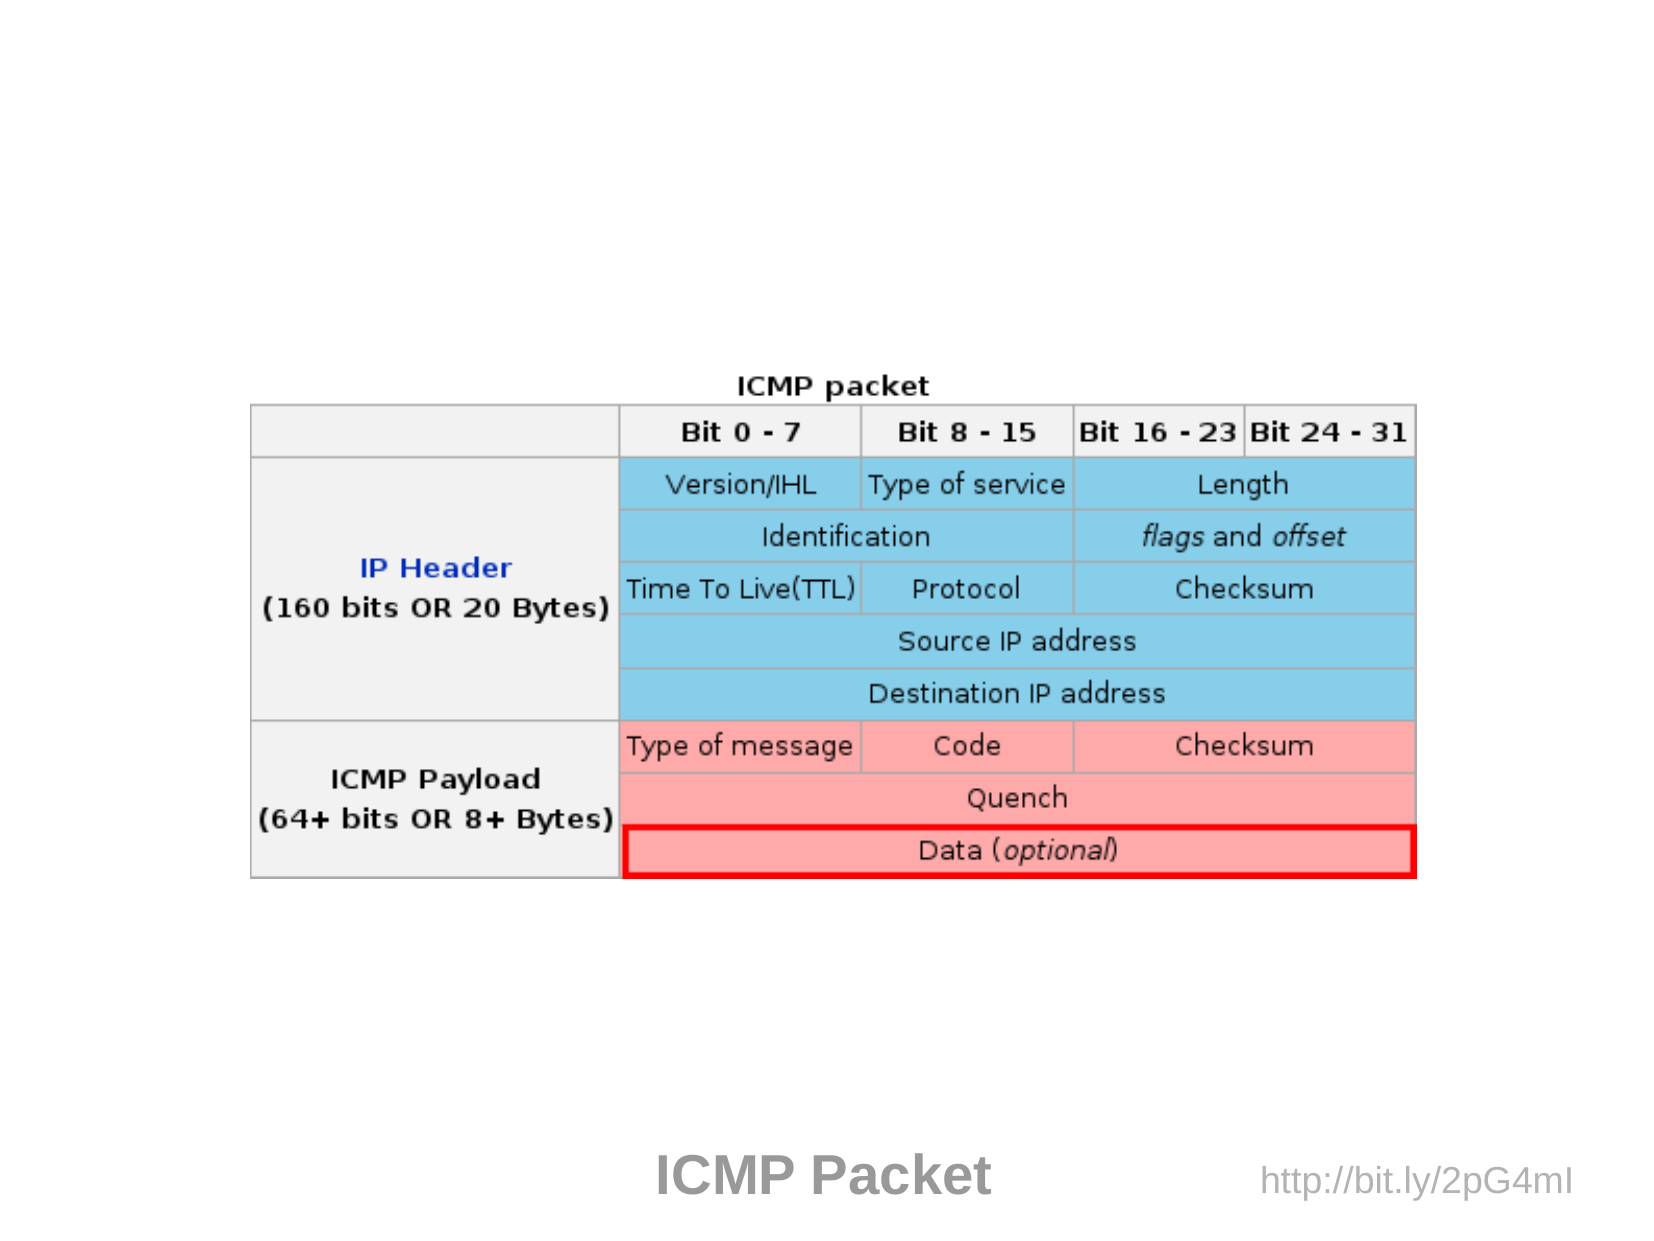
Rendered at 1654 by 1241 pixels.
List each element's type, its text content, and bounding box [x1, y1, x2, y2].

picture [250, 371, 1417, 879]
text_box http://bit.ly/2pG4mI [1210, 1152, 1625, 1211]
text_box ICMP Packet [655, 1146, 993, 1207]
